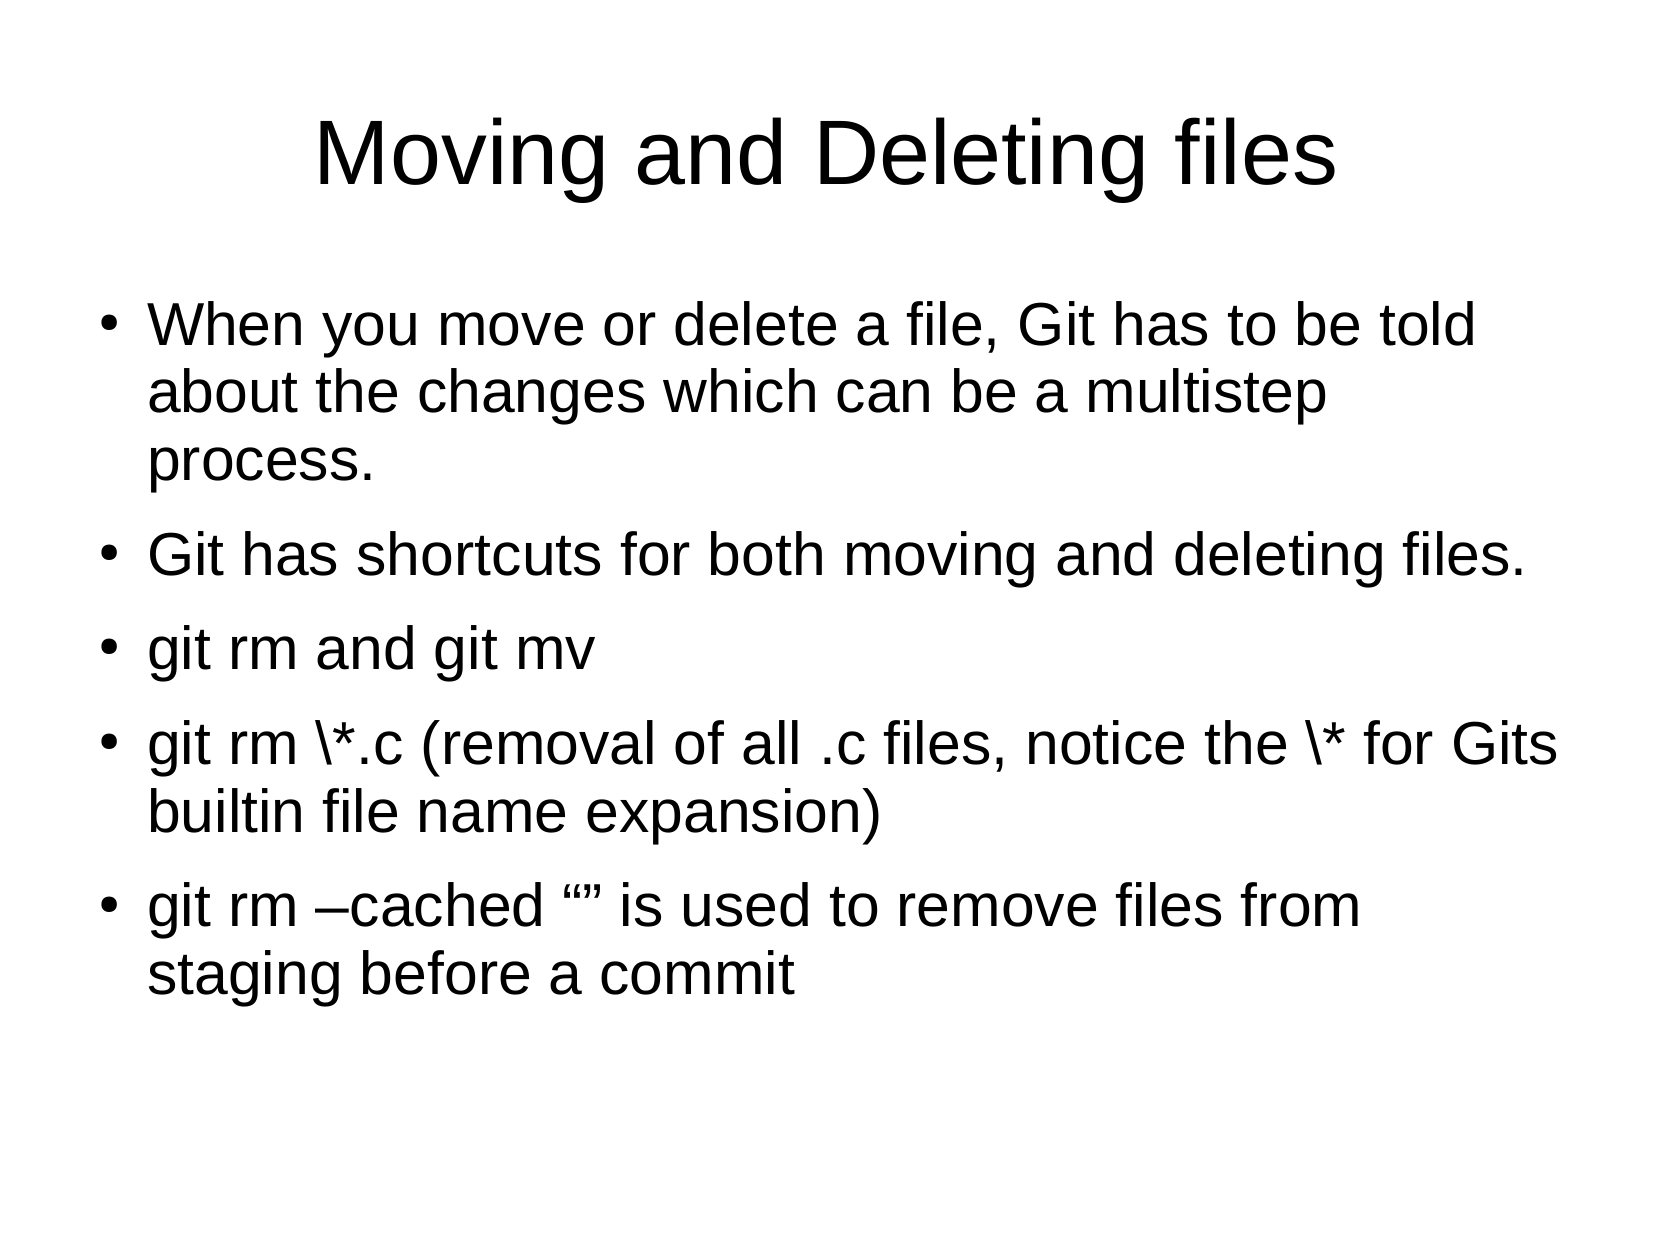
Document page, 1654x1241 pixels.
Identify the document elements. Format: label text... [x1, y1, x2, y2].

title Moving and Deleting files [82, 49, 1571, 257]
list When you move or delete a file, Git has to be told about the changes which can be a multistep process. Git has shortcuts for both moving and deleting files. git rm and git mv git rm \*.c (removal of all .c files, notice the \* for Gits builtin file name expansion) git rm –cached “” is used to remove files from staging before a commit [82, 290, 1571, 1010]
